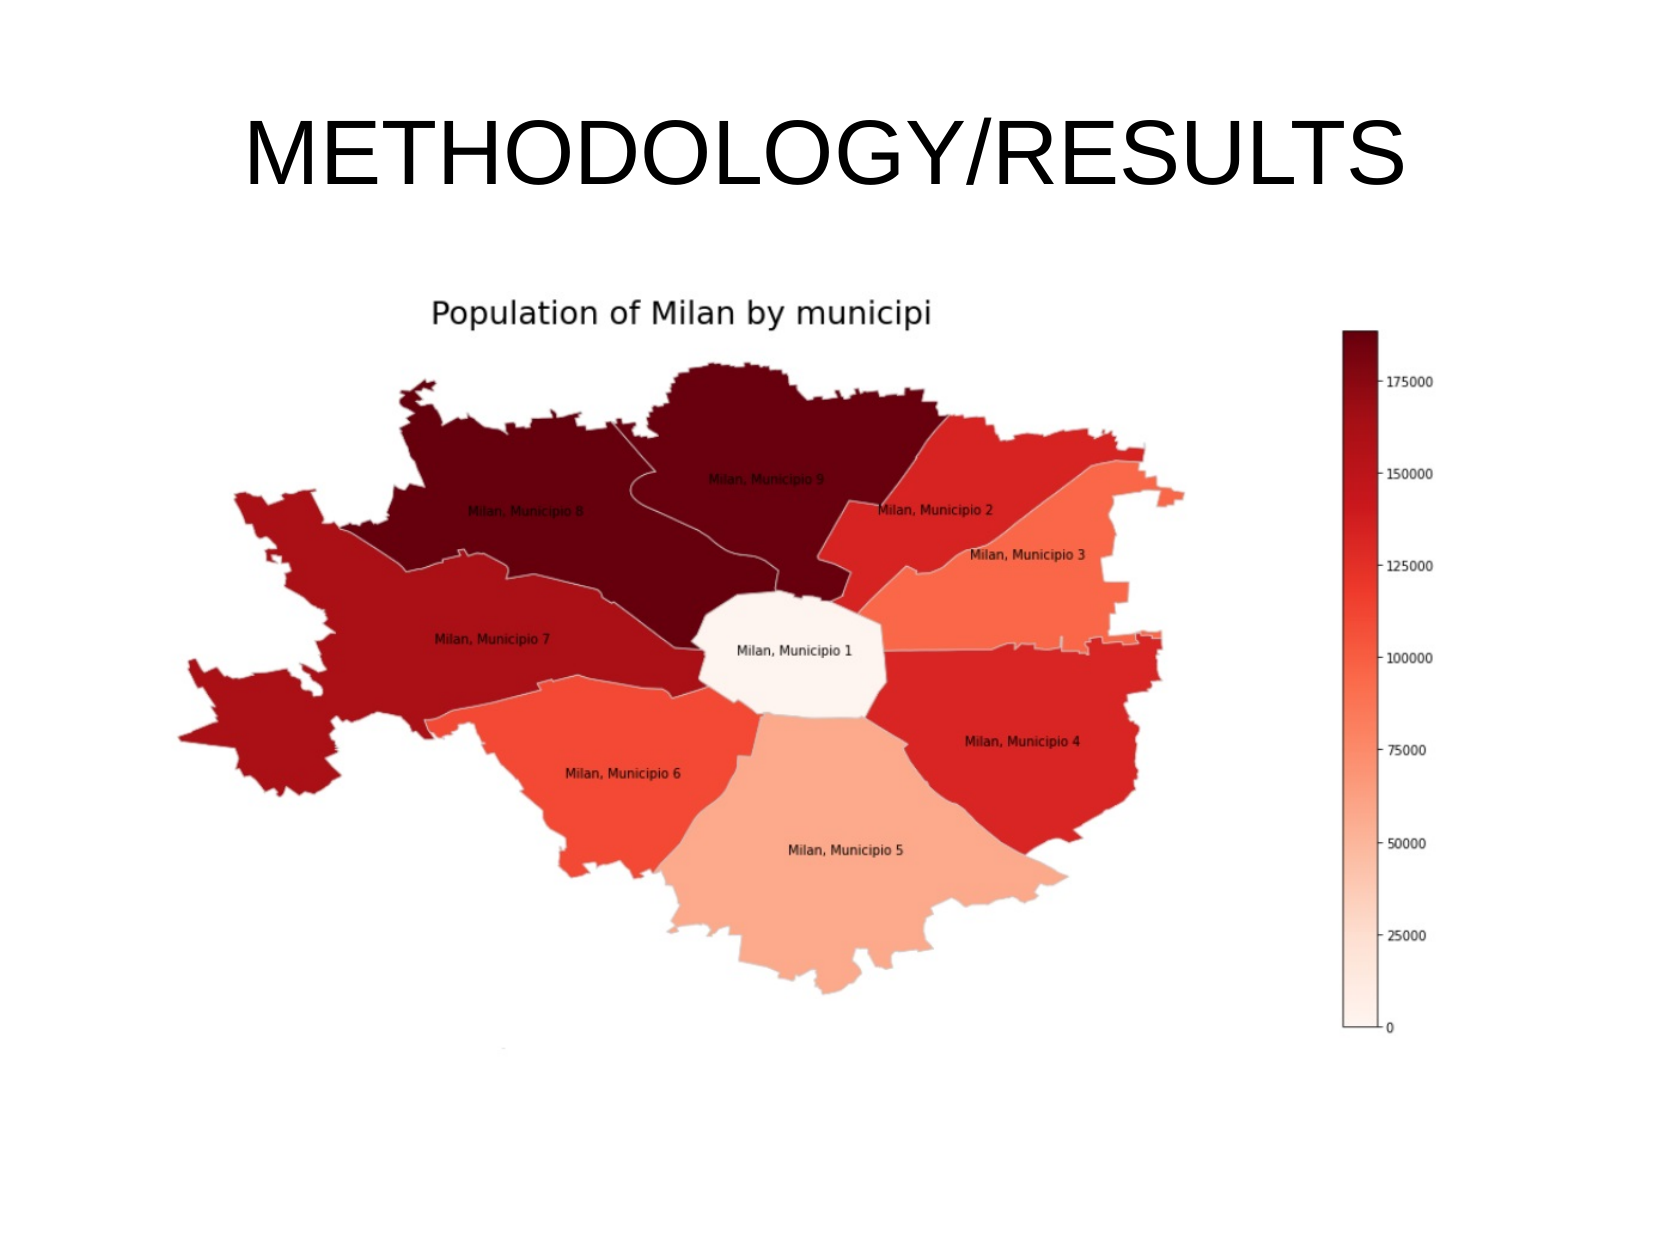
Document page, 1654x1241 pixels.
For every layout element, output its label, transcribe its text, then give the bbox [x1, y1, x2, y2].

picture [153, 291, 1531, 1111]
title METHODOLOGY/RESULTS [82, 49, 1571, 257]
